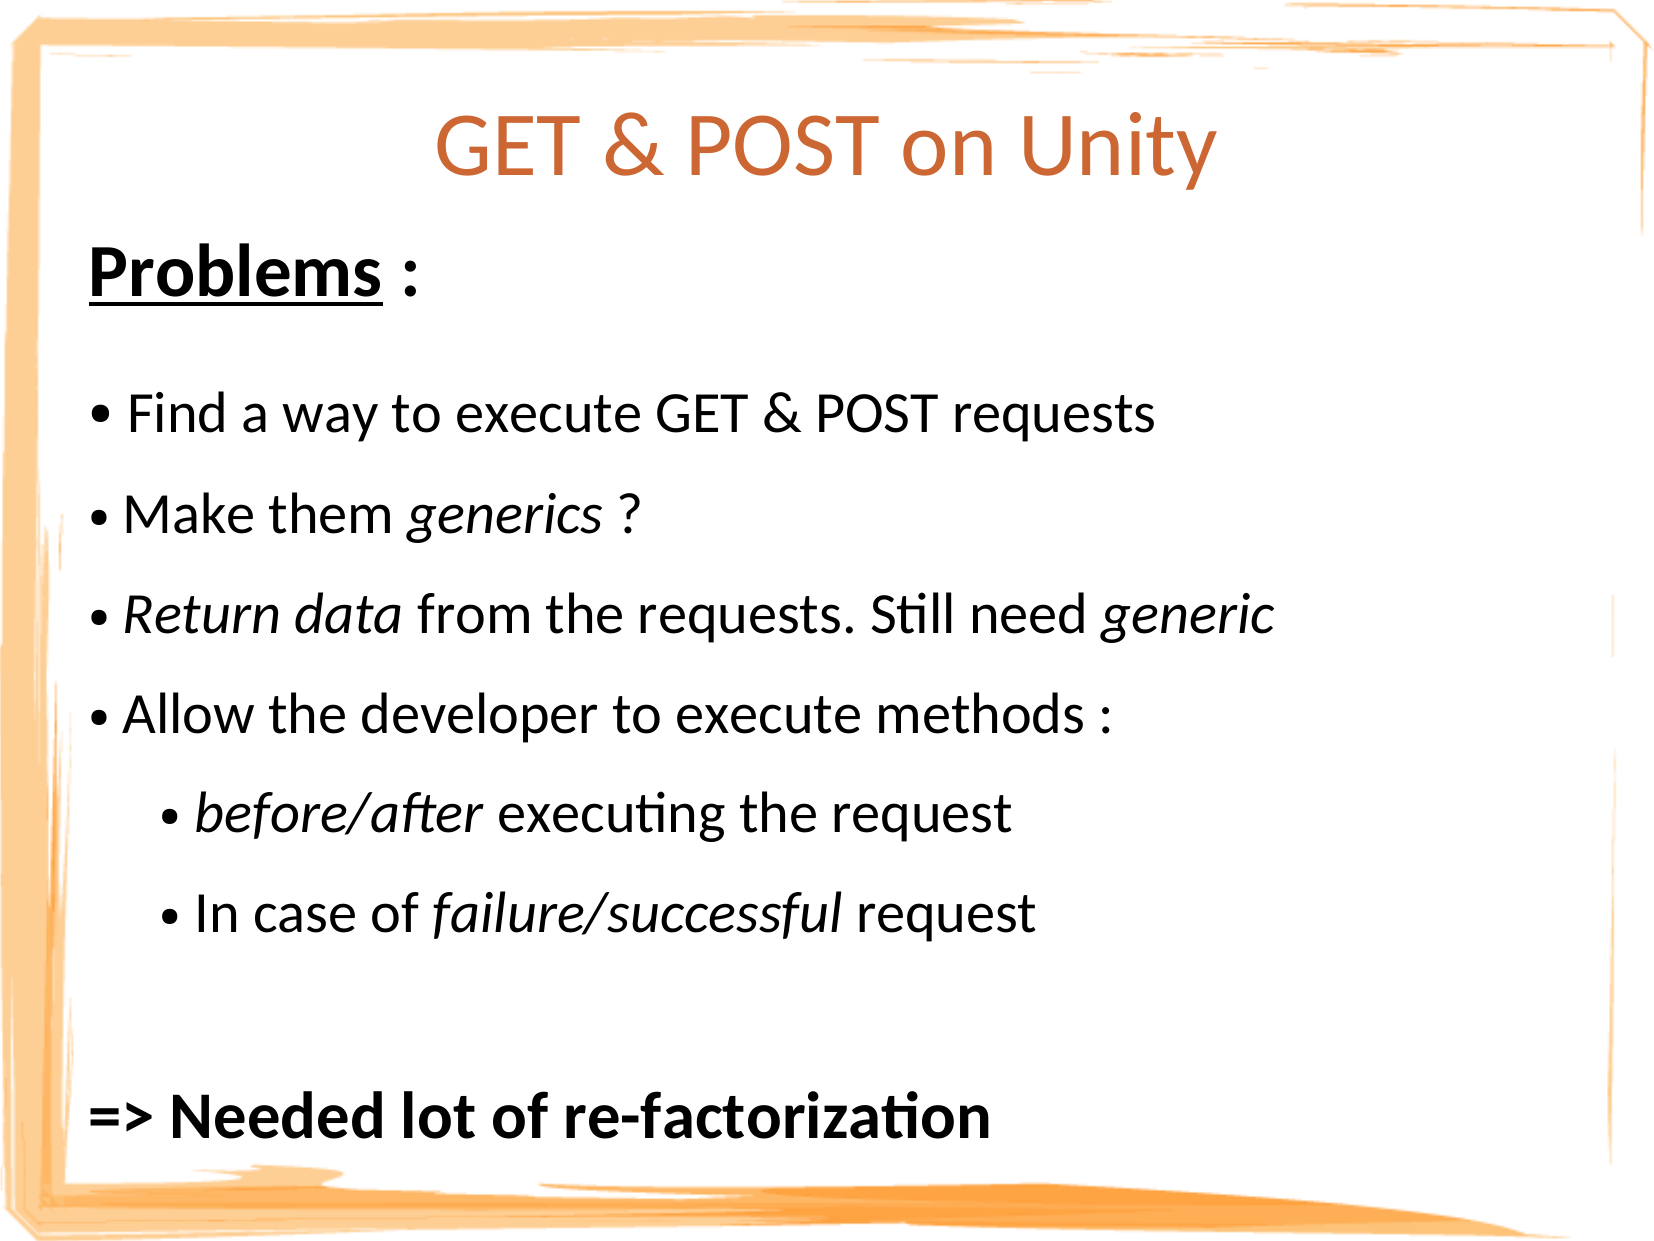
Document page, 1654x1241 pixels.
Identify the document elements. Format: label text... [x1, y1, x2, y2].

title GET & POST on Unity [82, 49, 1571, 257]
subtitle Problems : Find a way to execute GET & POST requests Make them generics ? Return data from the requests. Still need generic Allow the developer to execute methods : before/after executing the request In case of failure/successful request => Needed lot of re-factorization [88, 240, 1542, 1222]
picture [0, 0, 1654, 1241]
